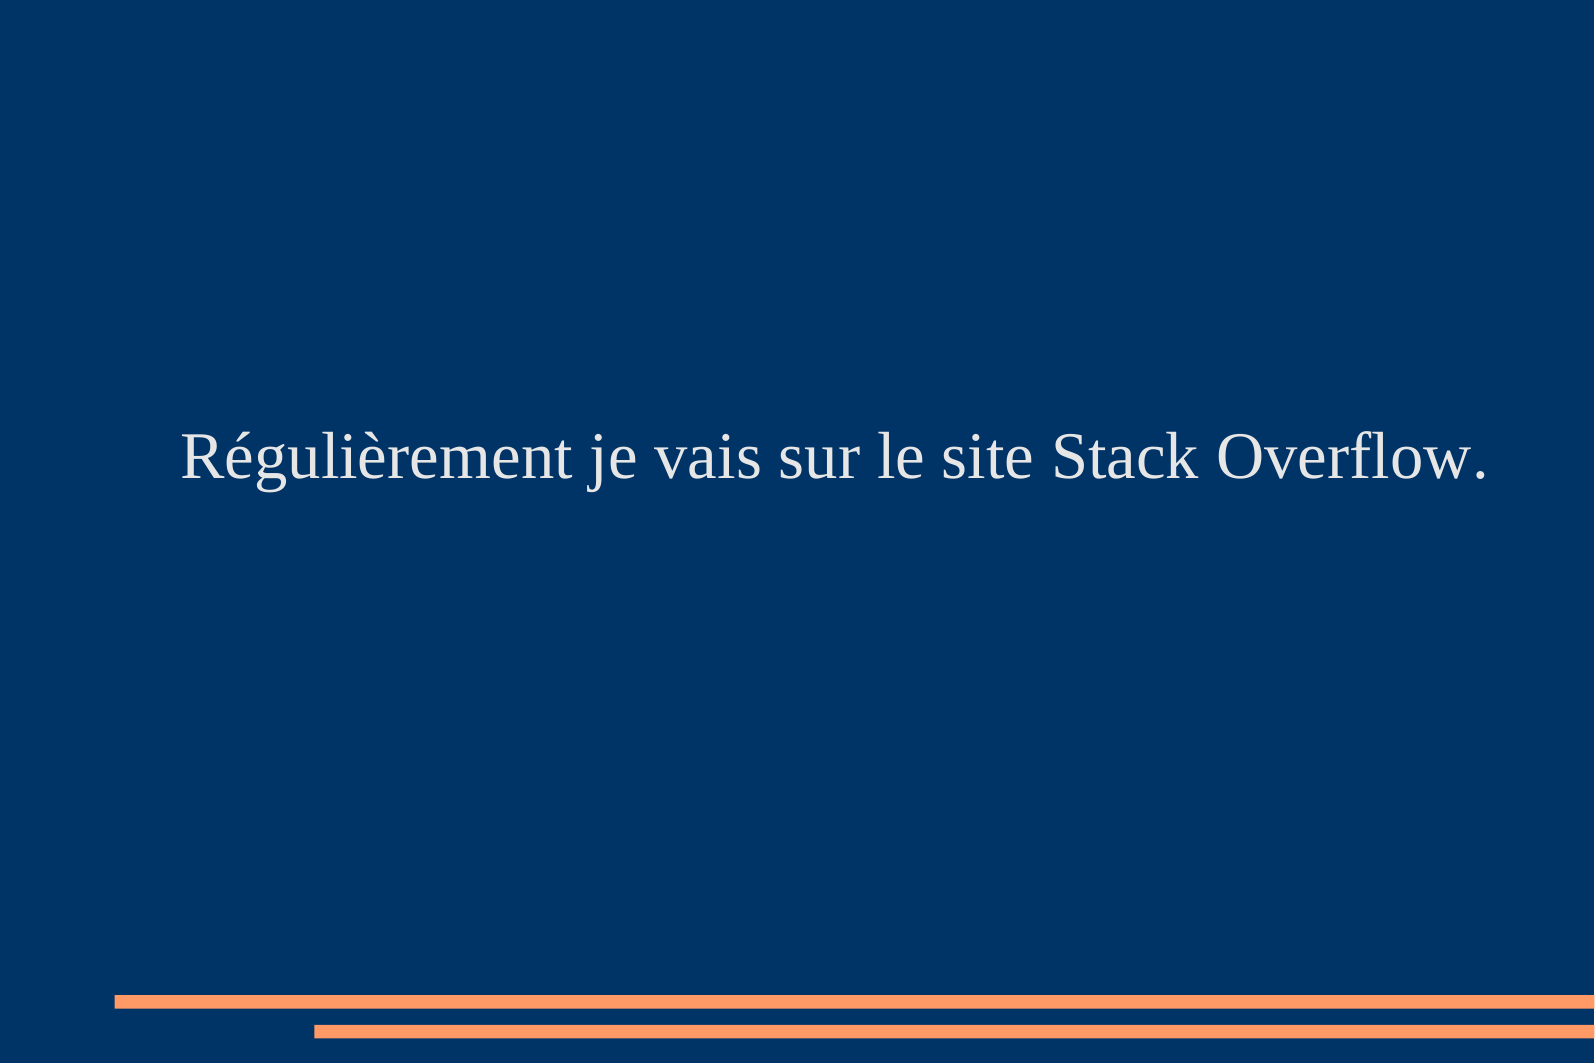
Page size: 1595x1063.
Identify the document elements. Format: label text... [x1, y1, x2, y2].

list Régulièrement je vais sur le site Stack Overflow. [106, 108, 1494, 804]
